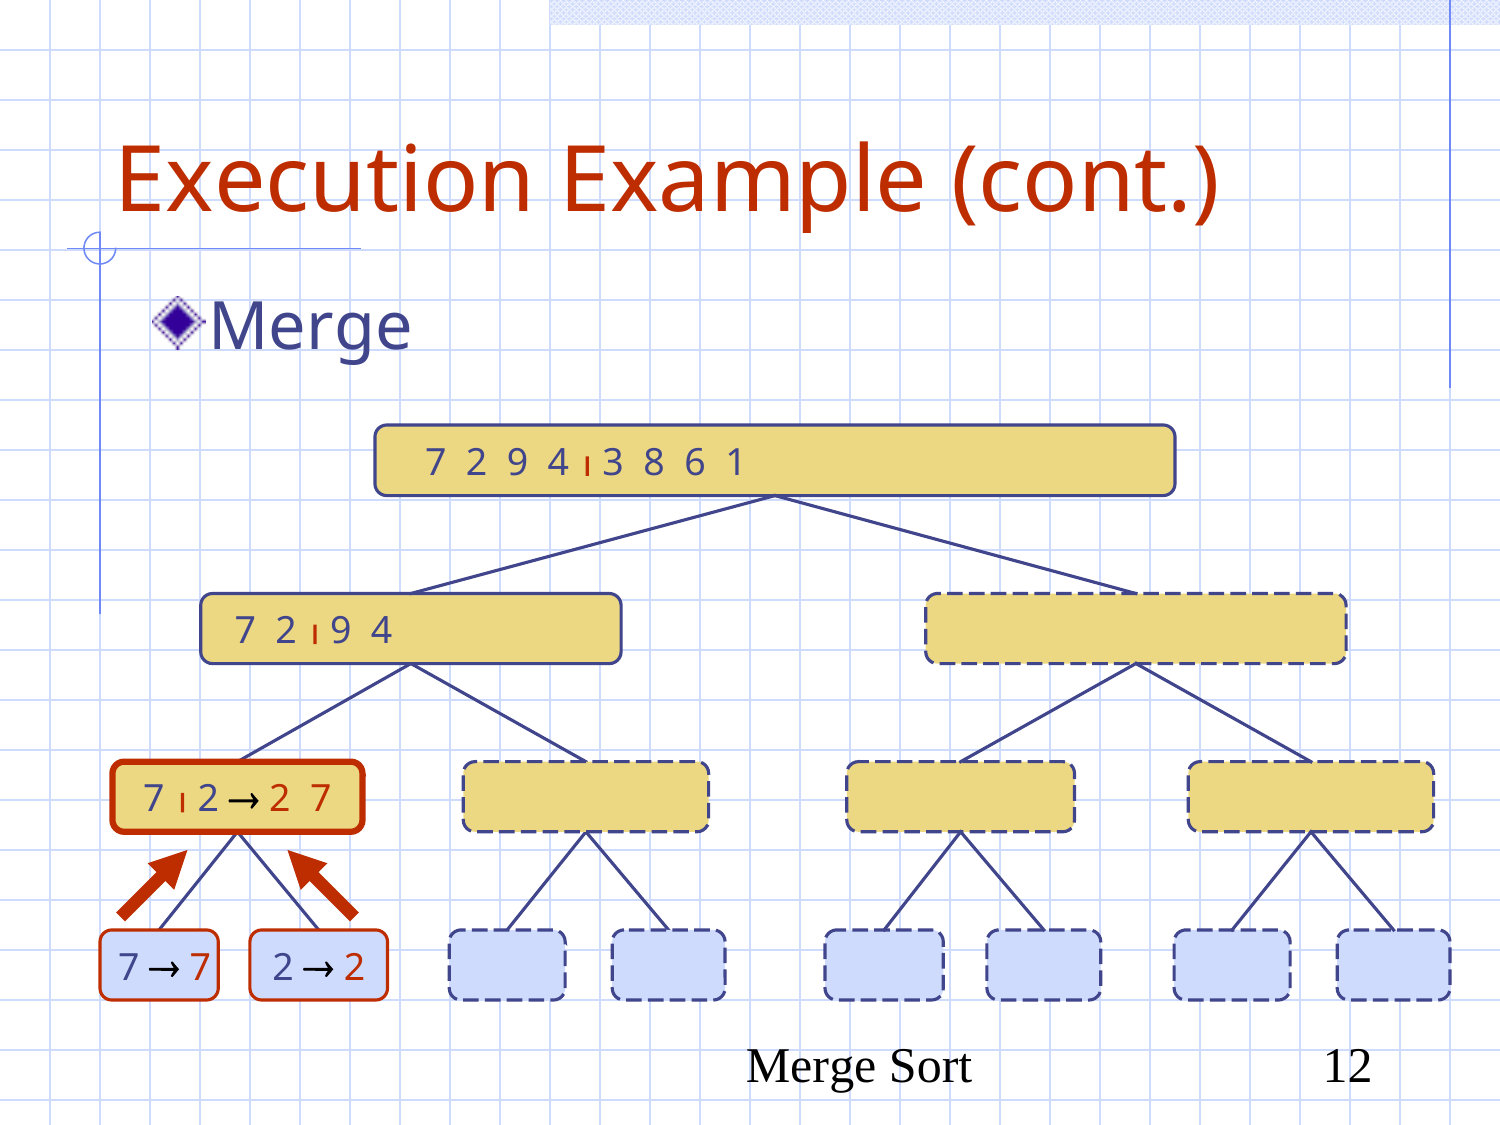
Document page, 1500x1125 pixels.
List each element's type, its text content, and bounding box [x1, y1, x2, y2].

text_box 7  7 [99, 929, 219, 1001]
text_box 3 8  3 8 [846, 761, 1075, 832]
text_box 9 4  4 9 [463, 761, 709, 832]
text_box 7 2 9 4  3 8 6 1  1 2 3 4 6 7 8 9 [374, 424, 1176, 496]
picture [1451, 0, 1500, 25]
text_box 1  1 [1337, 929, 1450, 1001]
text_box 6 1  1 6 [1188, 761, 1434, 832]
list Merge [137, 275, 1413, 400]
text_box 2  2 [249, 929, 388, 1001]
picture [549, 0, 1449, 25]
text_box 6  6 [1174, 929, 1291, 1001]
title Execution Example (cont.) [99, 49, 1375, 238]
text_box 3 8 6 1  1 3 8 6 [925, 593, 1347, 664]
text_box 9  9 [449, 929, 566, 1001]
text_box 8  8 [986, 929, 1101, 1001]
text_box 7  2  2 7 [112, 761, 363, 832]
text_box 3  3 [825, 929, 944, 1001]
text_box 4  4 [612, 929, 726, 1001]
text_box 7 2  9 4  2 4 7 9 [200, 593, 622, 664]
